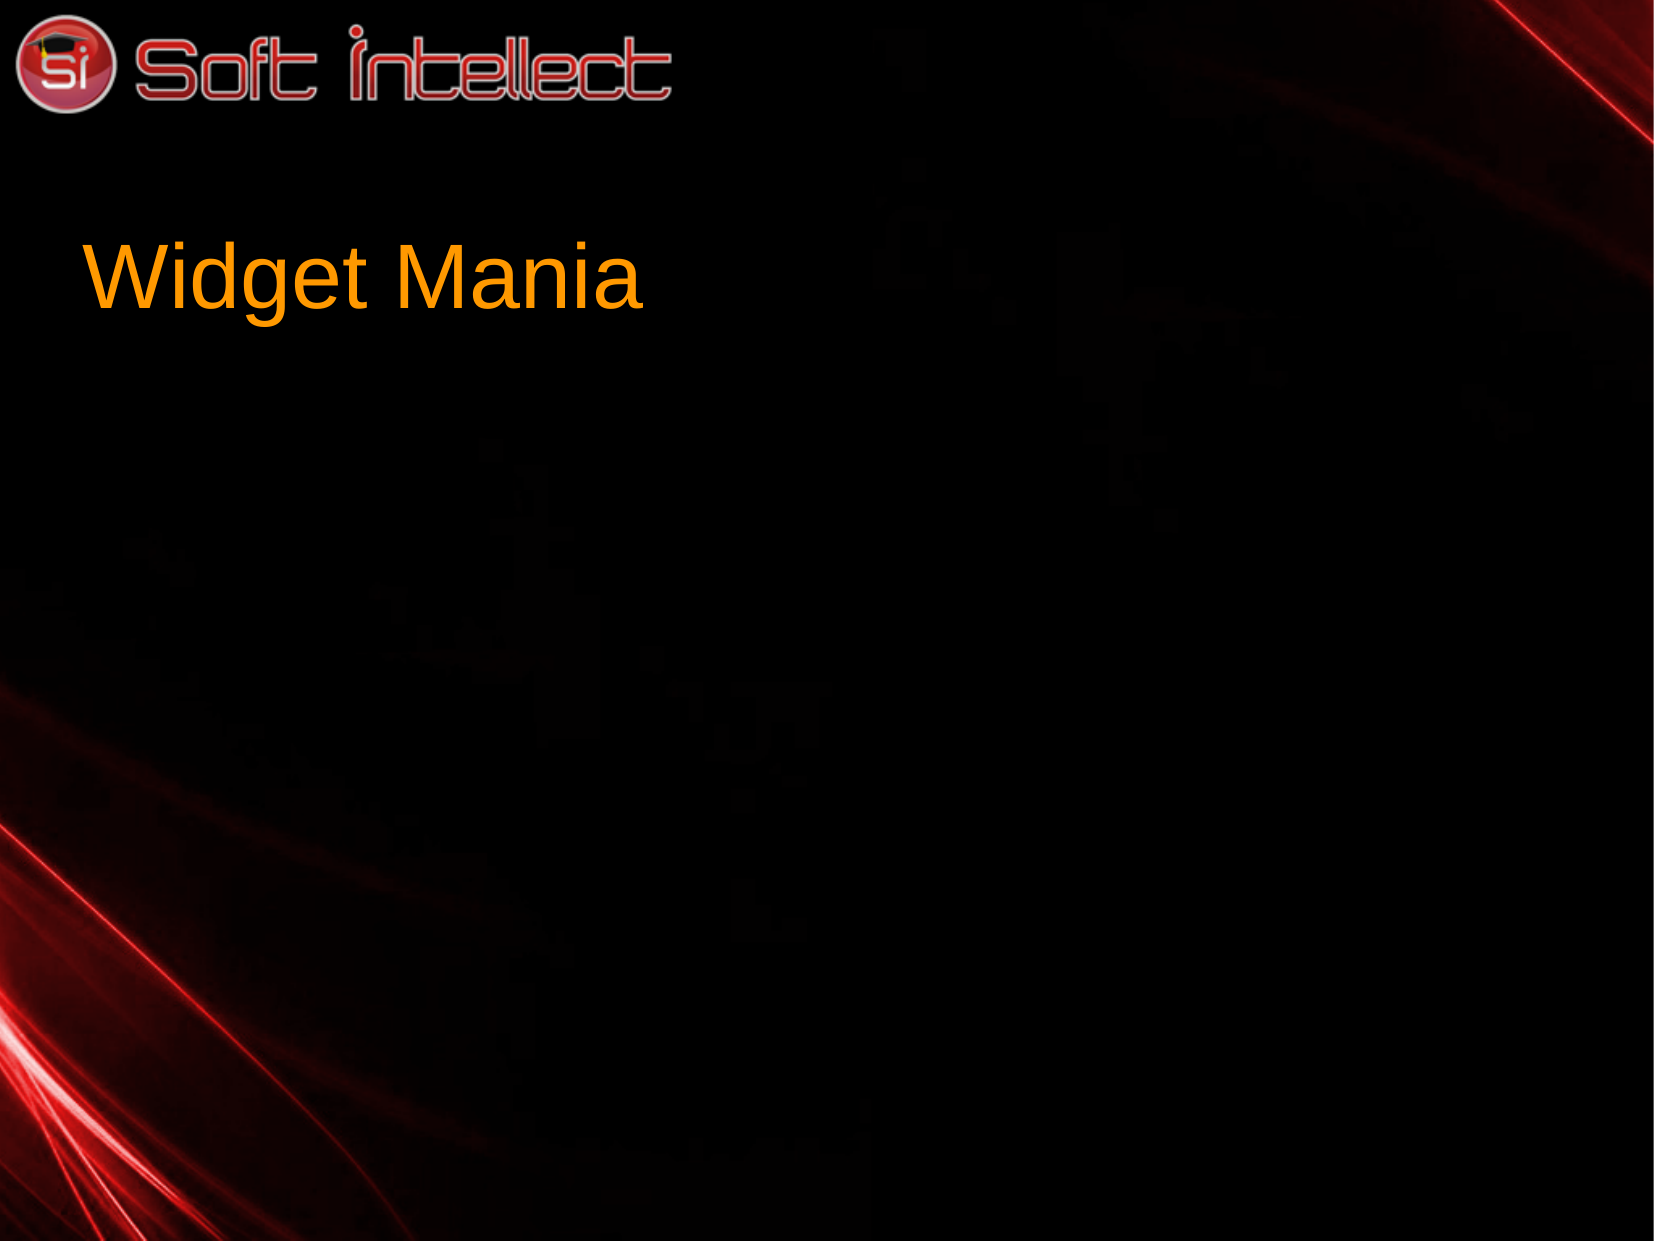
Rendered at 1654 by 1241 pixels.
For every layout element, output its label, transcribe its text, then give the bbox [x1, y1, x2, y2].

picture [0, 0, 1654, 1241]
title Widget Mania [82, 173, 1571, 381]
